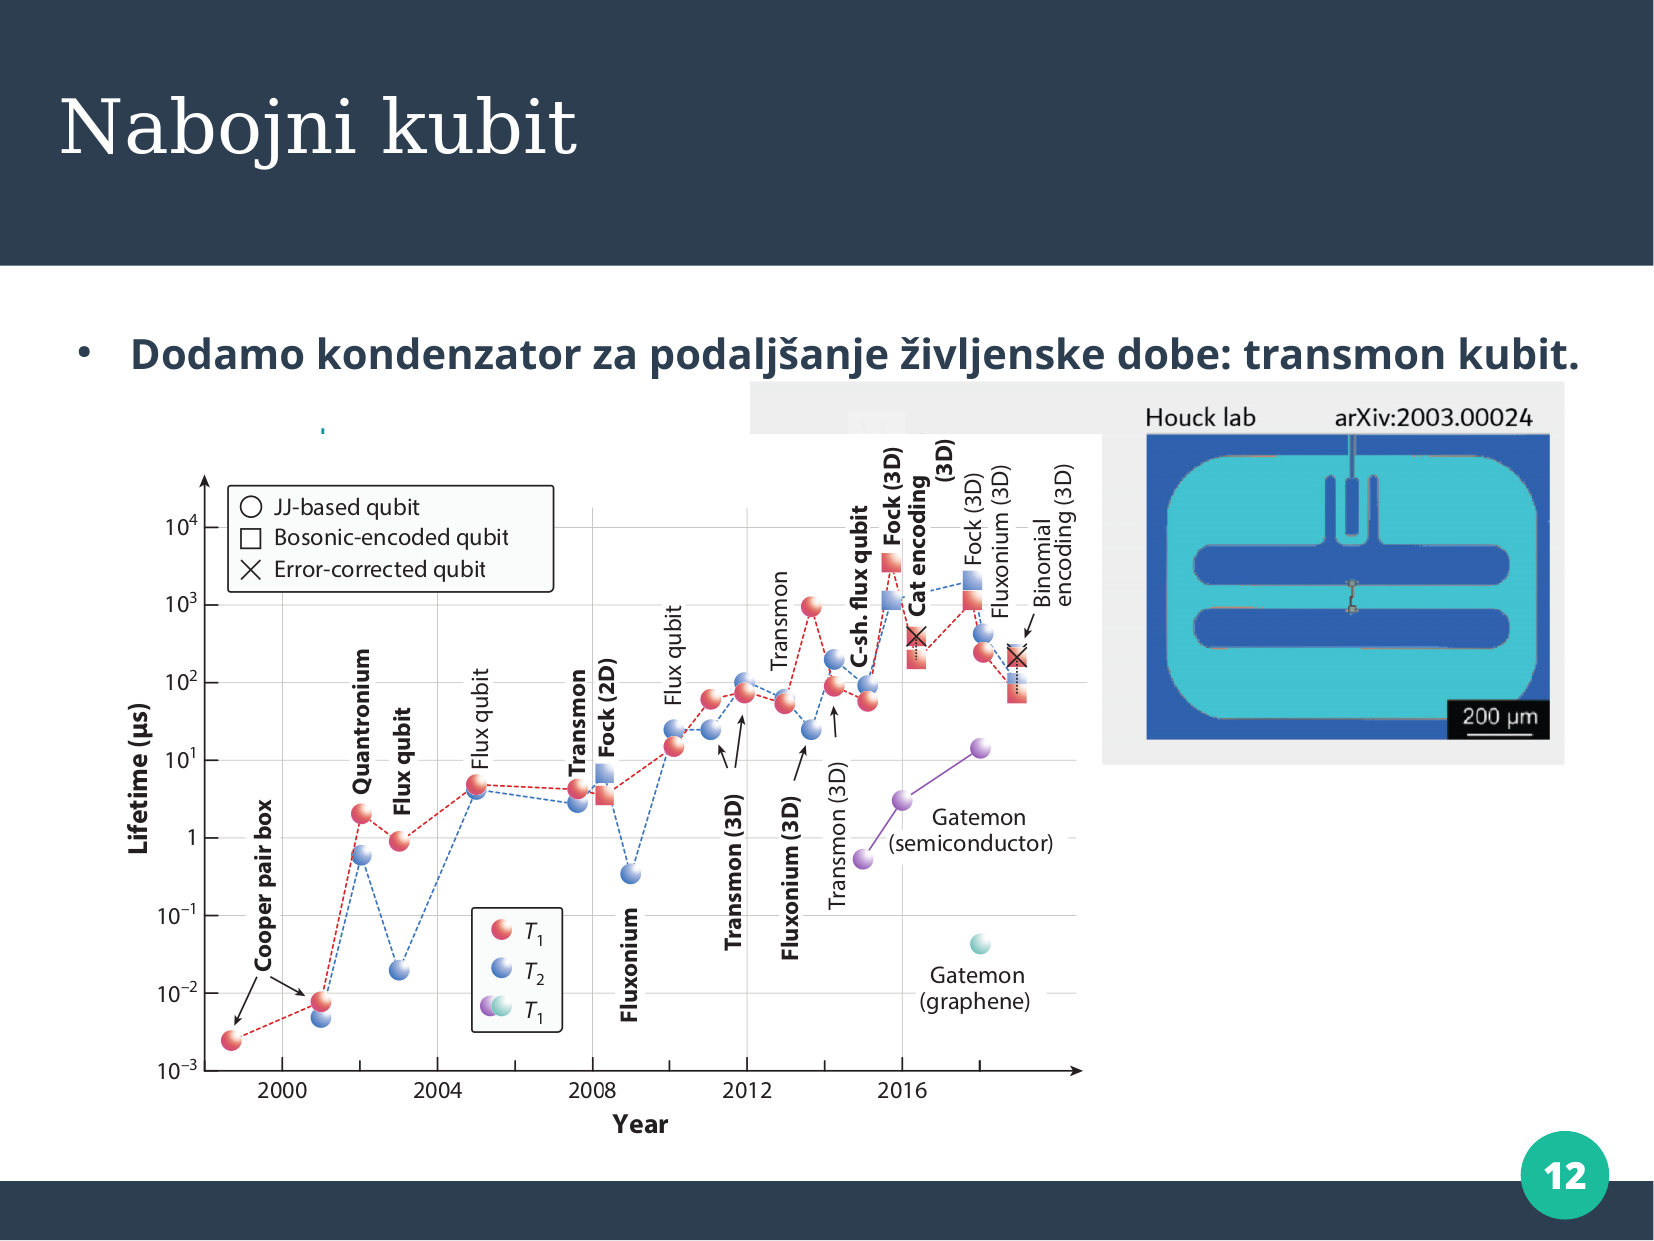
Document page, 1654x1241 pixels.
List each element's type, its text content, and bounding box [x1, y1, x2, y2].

list Dodamo kondenzator za podaljšanje življenske dobe: transmon kubit. [59, 324, 1595, 1152]
picture [105, 381, 1565, 1141]
title Nabojni kubit [59, 49, 1595, 207]
